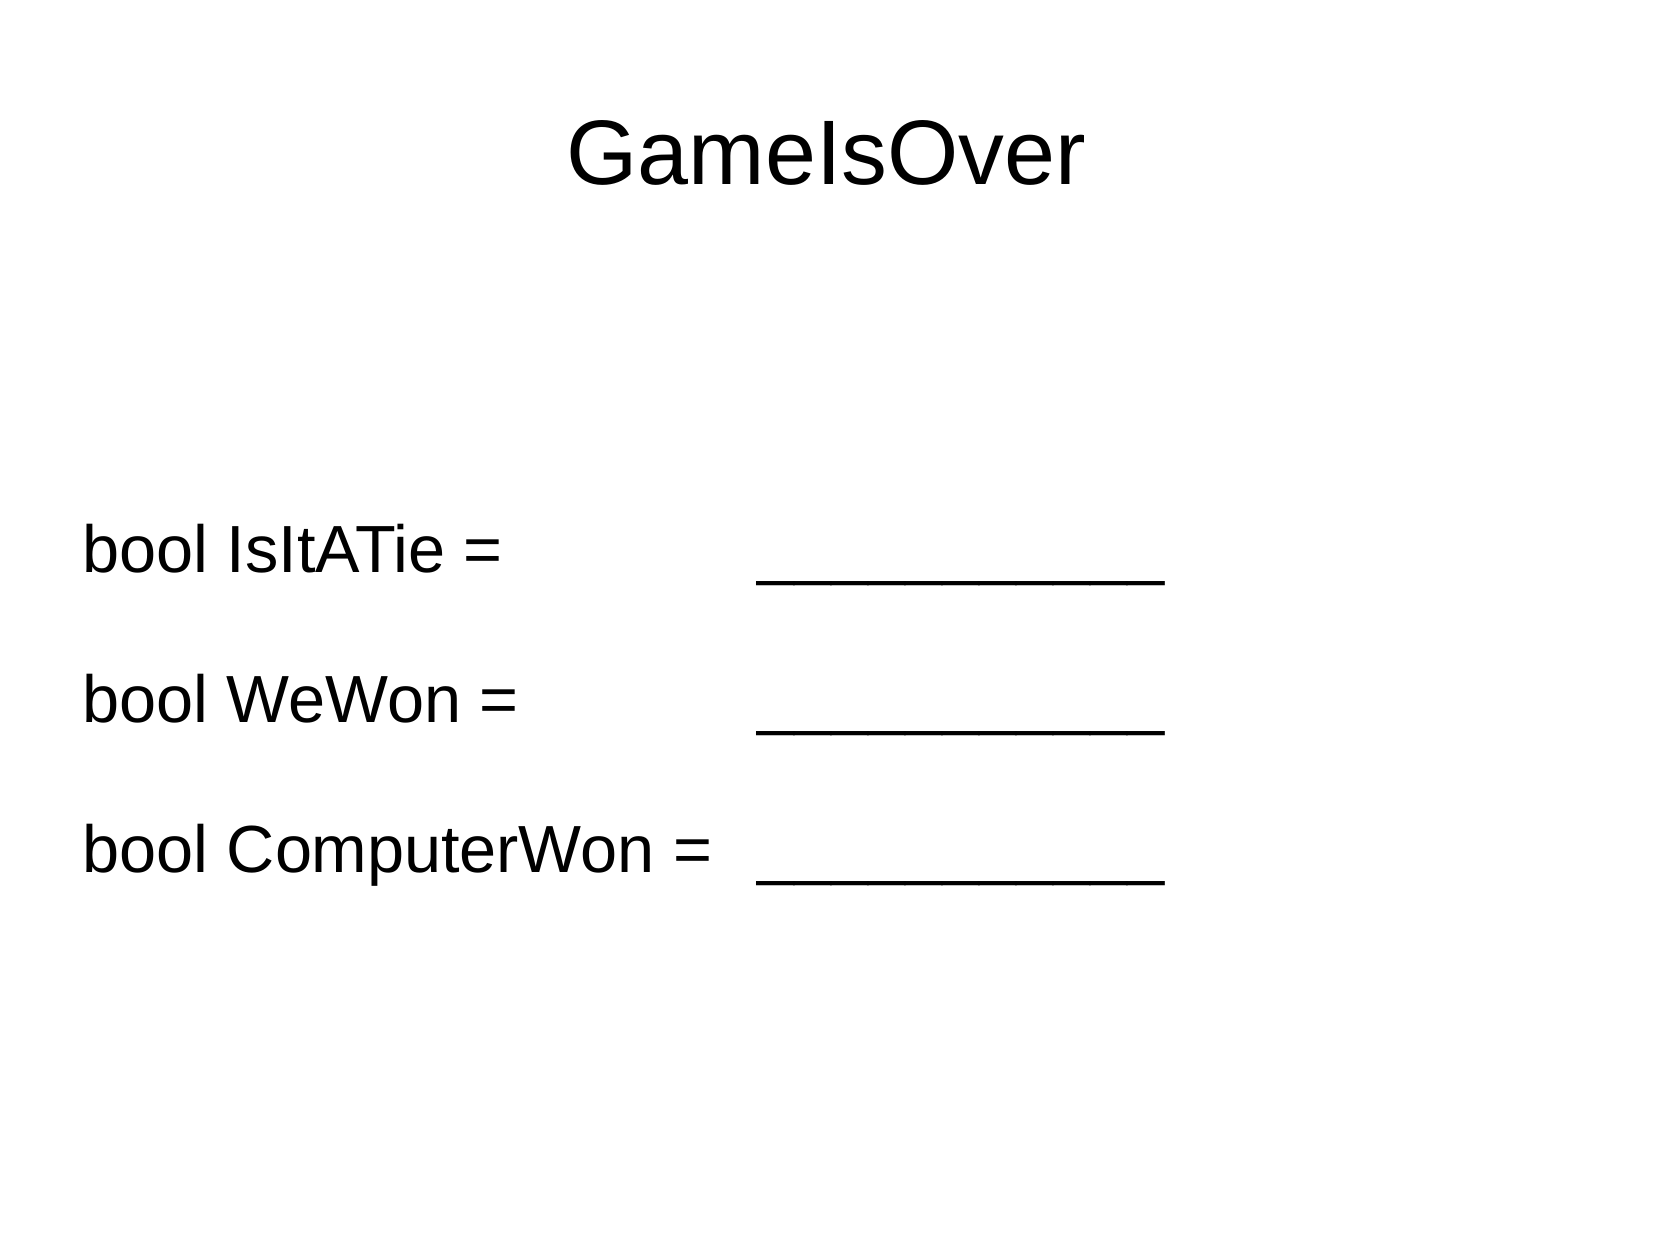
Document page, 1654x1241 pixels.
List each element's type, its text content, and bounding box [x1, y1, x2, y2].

subtitle bool IsItATie = ___________ bool WeWon = ___________ bool ComputerWon = ___________ [82, 290, 1571, 1109]
title GameIsOver [82, 49, 1571, 257]
